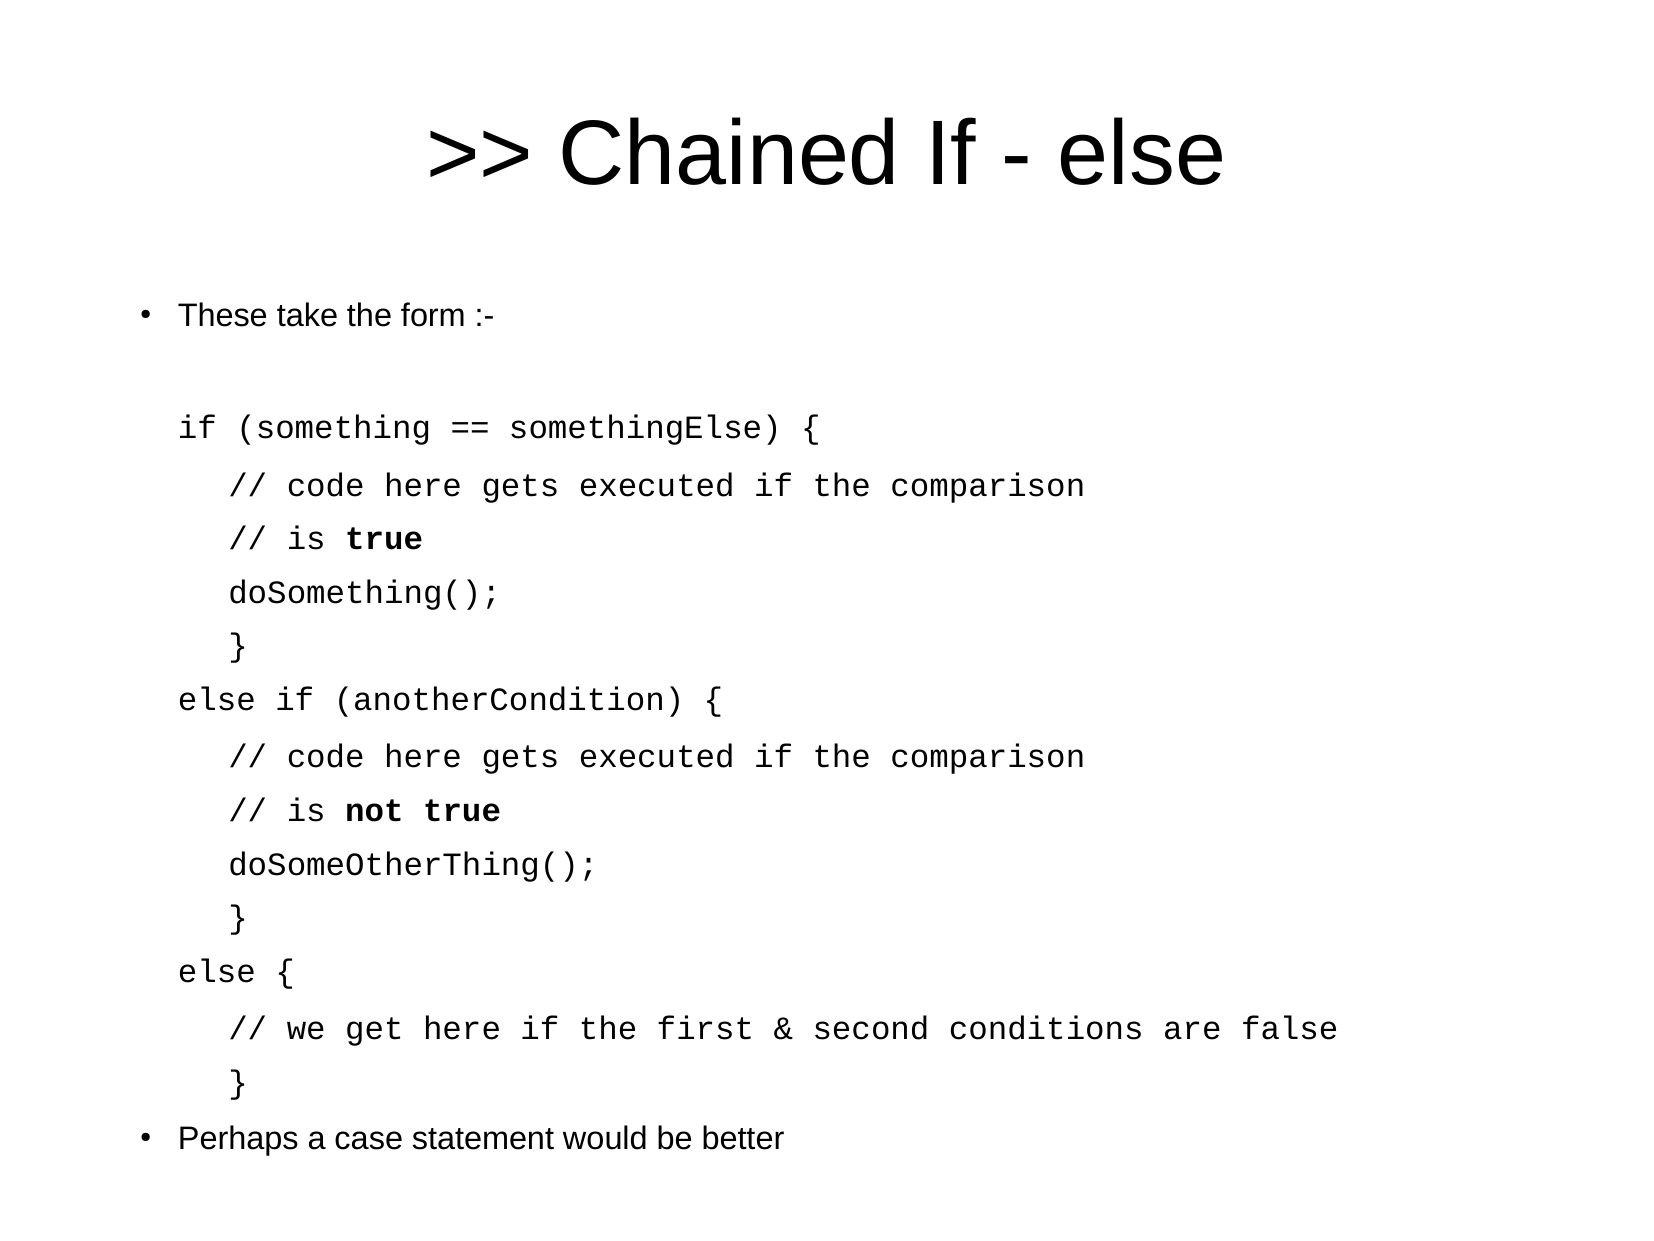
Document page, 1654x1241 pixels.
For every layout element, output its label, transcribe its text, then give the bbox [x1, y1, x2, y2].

title >> Chained If - else [82, 49, 1571, 257]
list These take the form :- if (something == somethingElse) { // code here gets executed if the comparison // is true doSomething(); } else if (anotherCondition) { // code here gets executed if the comparison // is not true doSomeOtherThing(); } else { // we get here if the first & second conditions are false } Perhaps a case statement would be better [127, 296, 1583, 1170]
